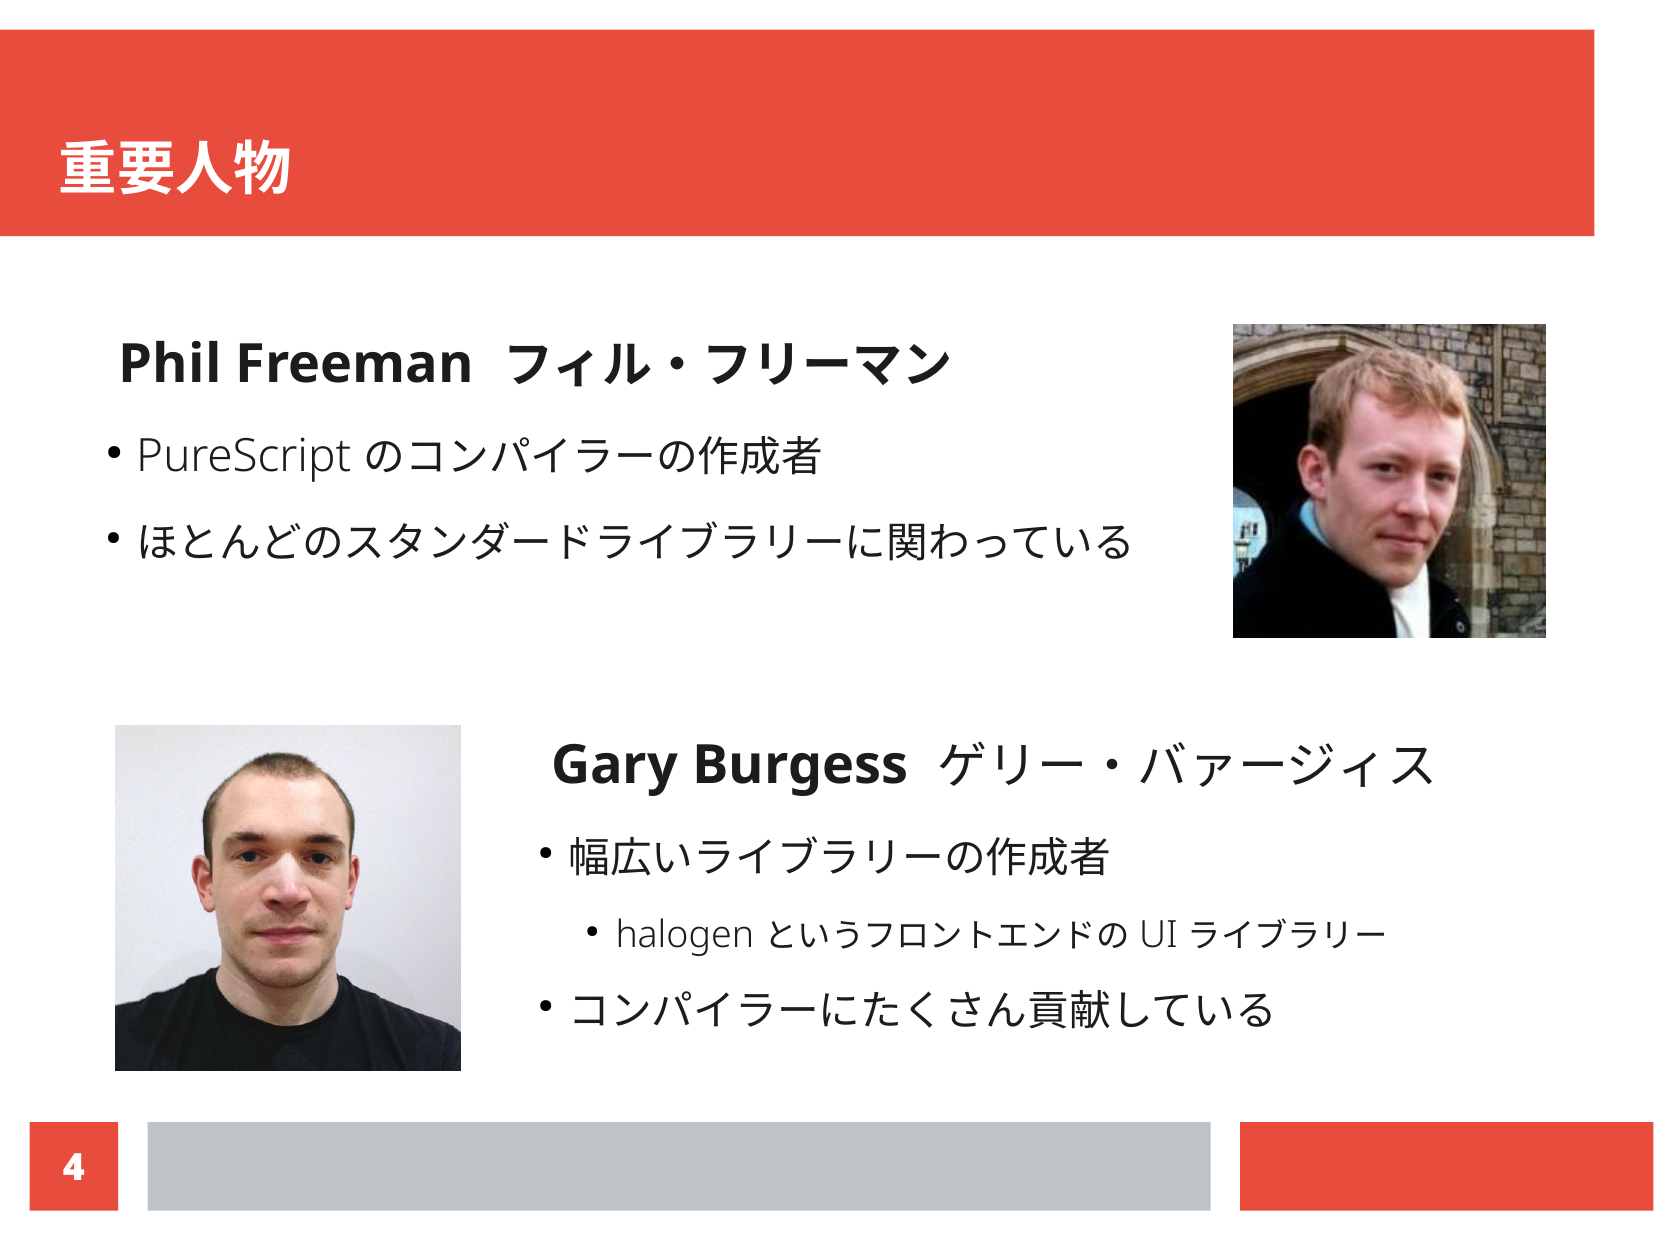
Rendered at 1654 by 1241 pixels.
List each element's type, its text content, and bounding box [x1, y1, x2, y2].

picture [1233, 324, 1546, 638]
title 重要人物 [59, 66, 1595, 200]
list Phil Freeman フィル・フリーマン PureScriptのコンパイラーの作成者 ほとんどのスタンダードライブラリーに関わっている [59, 324, 1212, 691]
list Gary Burgess ゲリー・バァージィス 幅広いライブラリーの作成者 halogenというフロントエンドのUIライブラリー コンパイラーにたくさん貢献している [491, 725, 1565, 1092]
picture [115, 725, 461, 1071]
